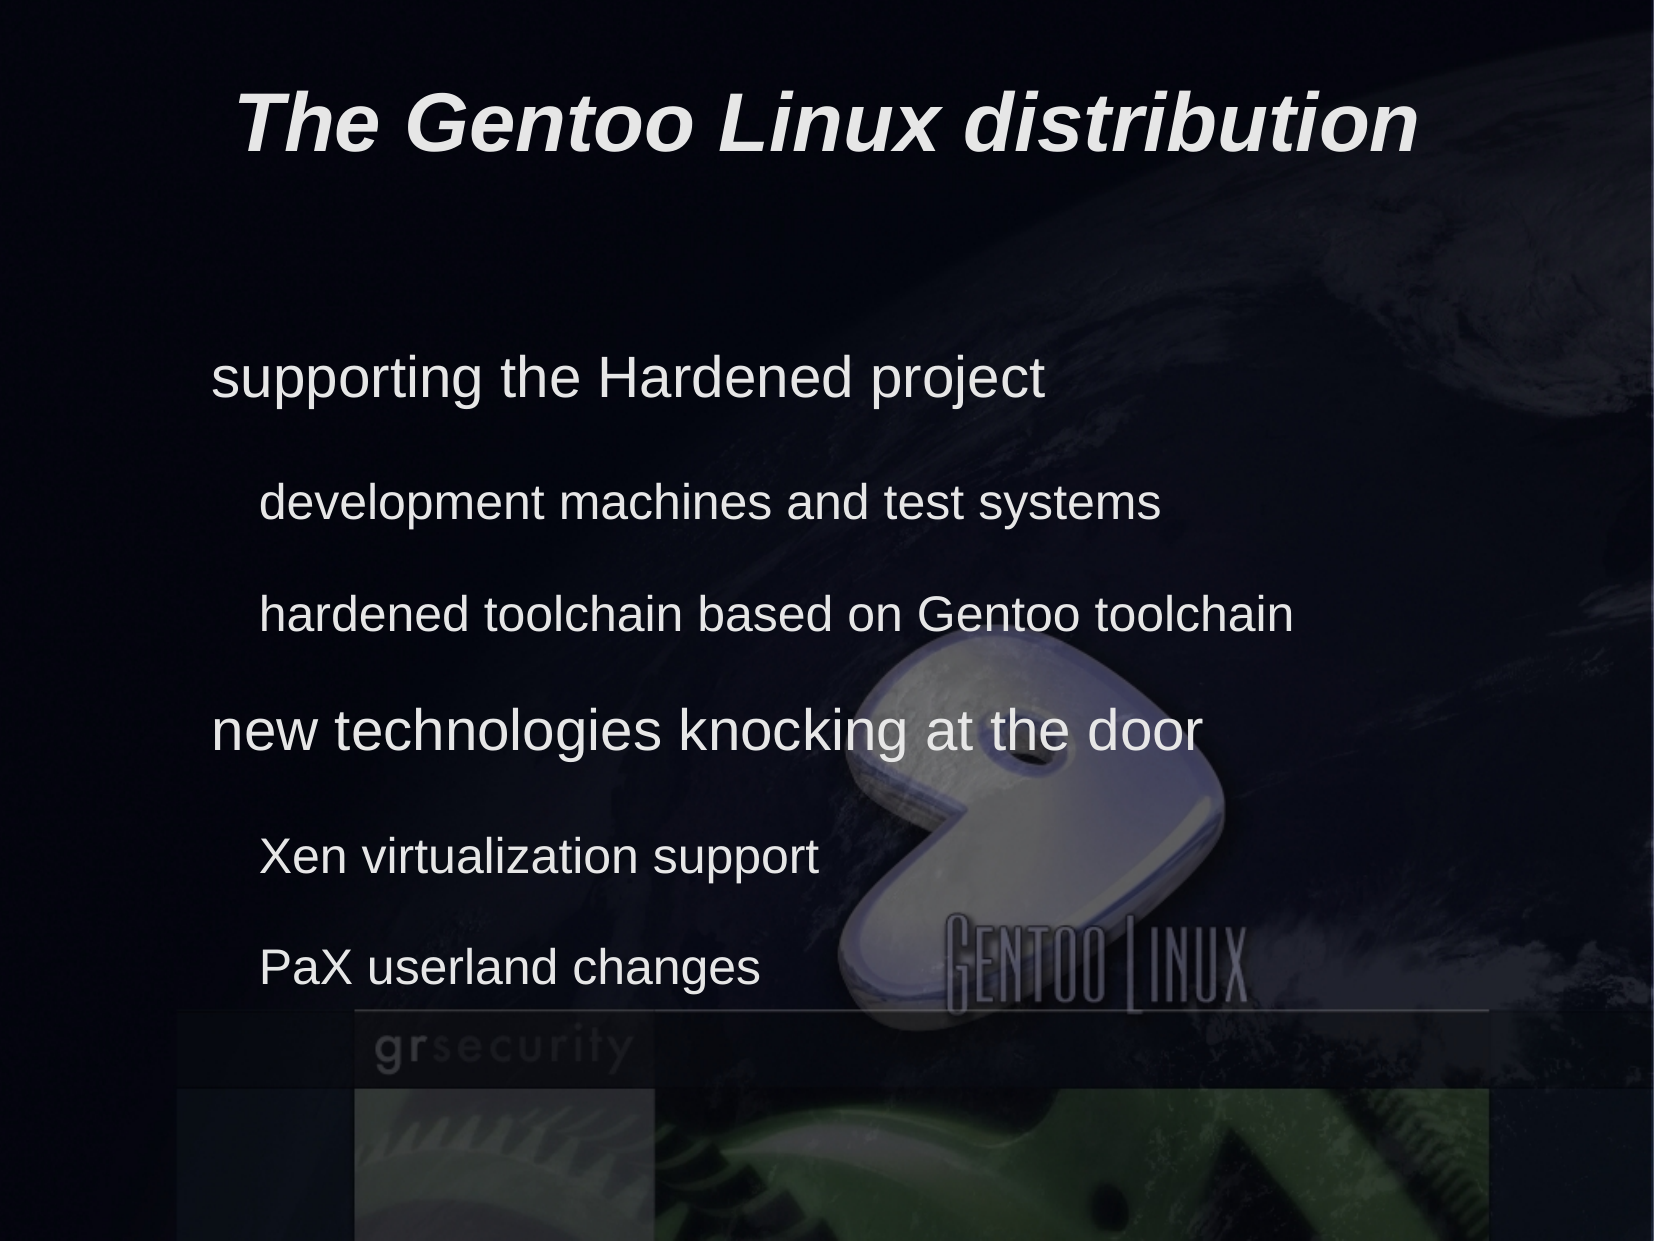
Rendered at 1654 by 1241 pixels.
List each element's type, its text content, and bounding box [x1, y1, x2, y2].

list supporting the Hardened project development machines and test systems hardened toolchain based on Gentoo toolchain new technologies knocking at the door Xen virtualization support PaX userland changes [152, 344, 1534, 1127]
picture [0, 0, 1654, 1241]
title The Gentoo Linux distribution [121, 19, 1534, 227]
